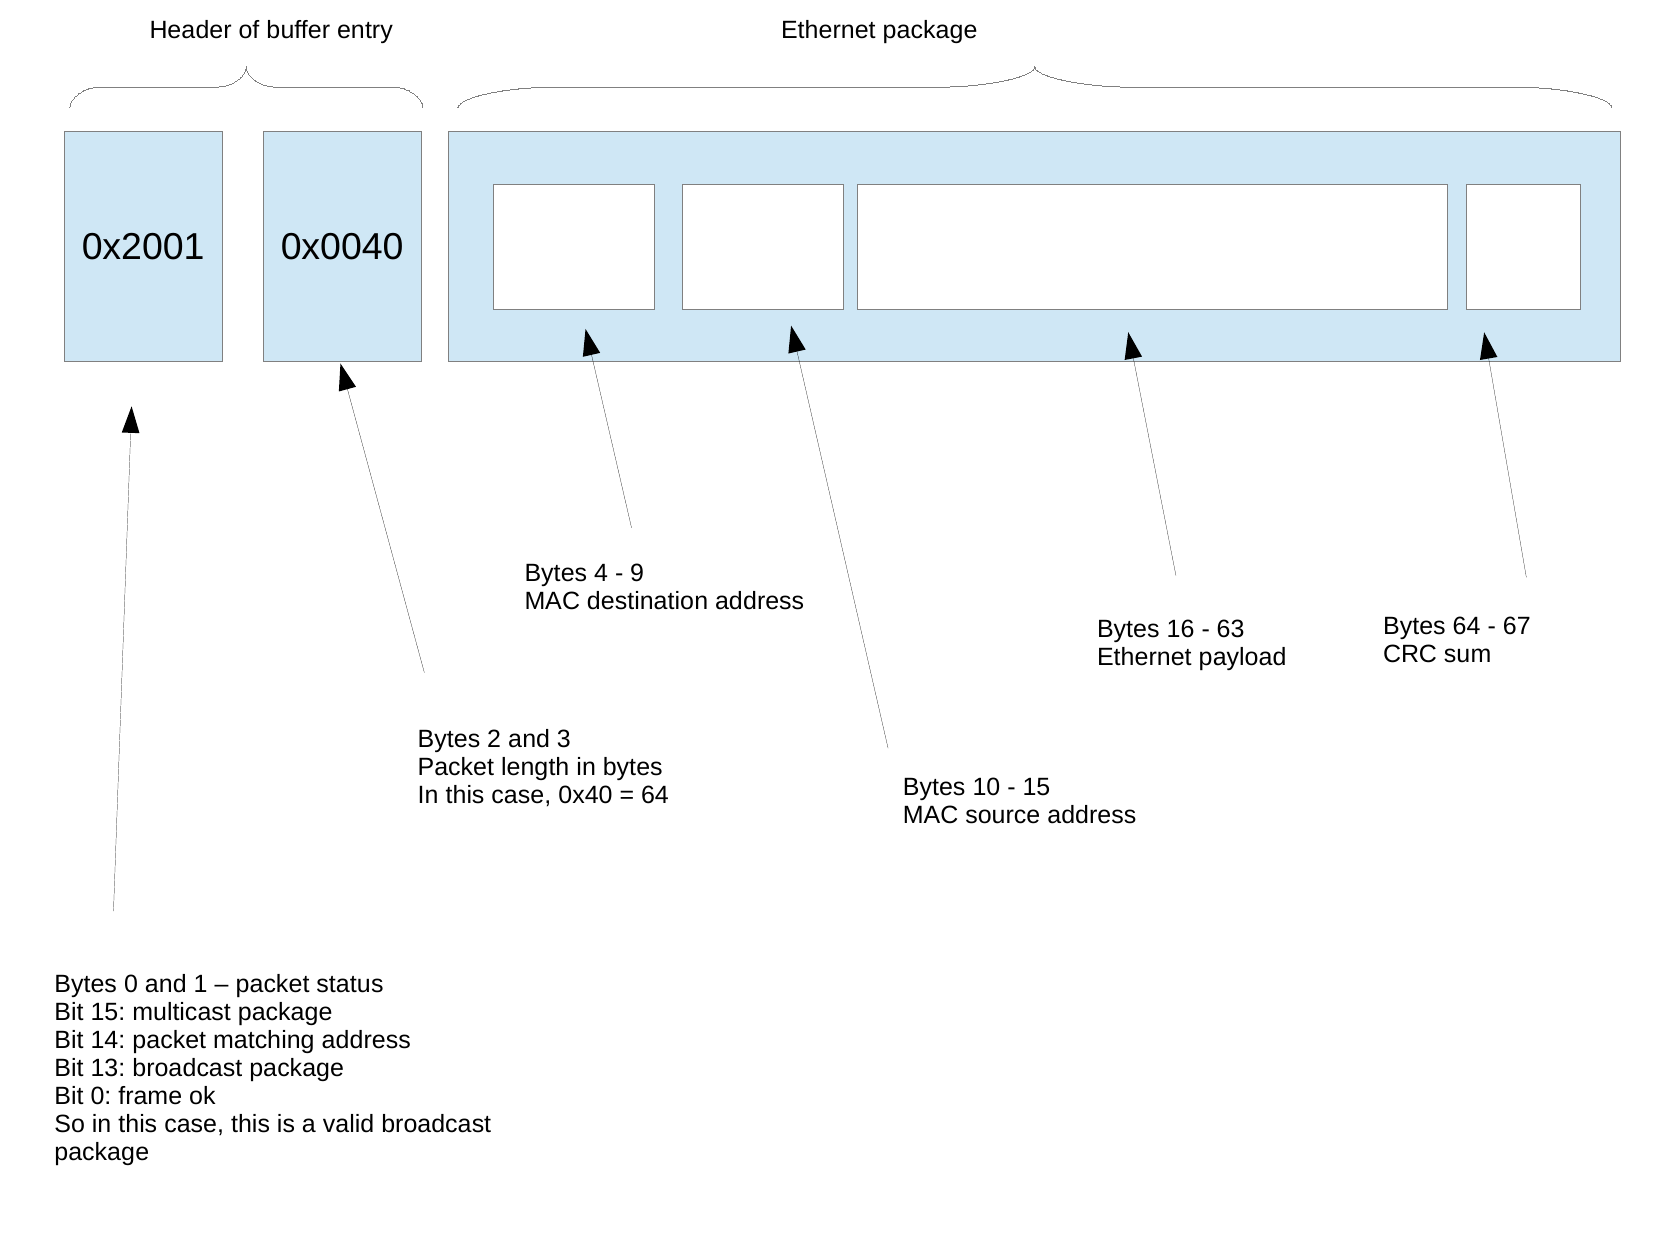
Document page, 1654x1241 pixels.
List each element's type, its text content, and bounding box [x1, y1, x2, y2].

text_box Bytes 2 and 3 Packet length in bytes In this case, 0x40 = 64 [402, 717, 726, 816]
text_box Bytes 64 - 67 CRC sum [1368, 604, 1654, 675]
text_box [448, 131, 1621, 362]
text_box Bytes 4 - 9 MAC destination address [509, 551, 833, 622]
text_box Ethernet package [766, 8, 1089, 52]
text_box Bytes 0 and 1 – packet status Bit 15: multicast package Bit 14: packet matching address Bit 13: broadcast package Bit 0: frame ok So in this case, this is a valid broadcast package [39, 962, 543, 1173]
text_box 0x0040 [263, 131, 422, 362]
text_box Bytes 16 - 63 Ethernet payload [1082, 607, 1405, 679]
text_box Bytes 10 - 15 MAC source address [888, 765, 1211, 836]
text_box 0x2001 [64, 131, 223, 362]
text_box Header of buffer entry [134, 8, 458, 52]
